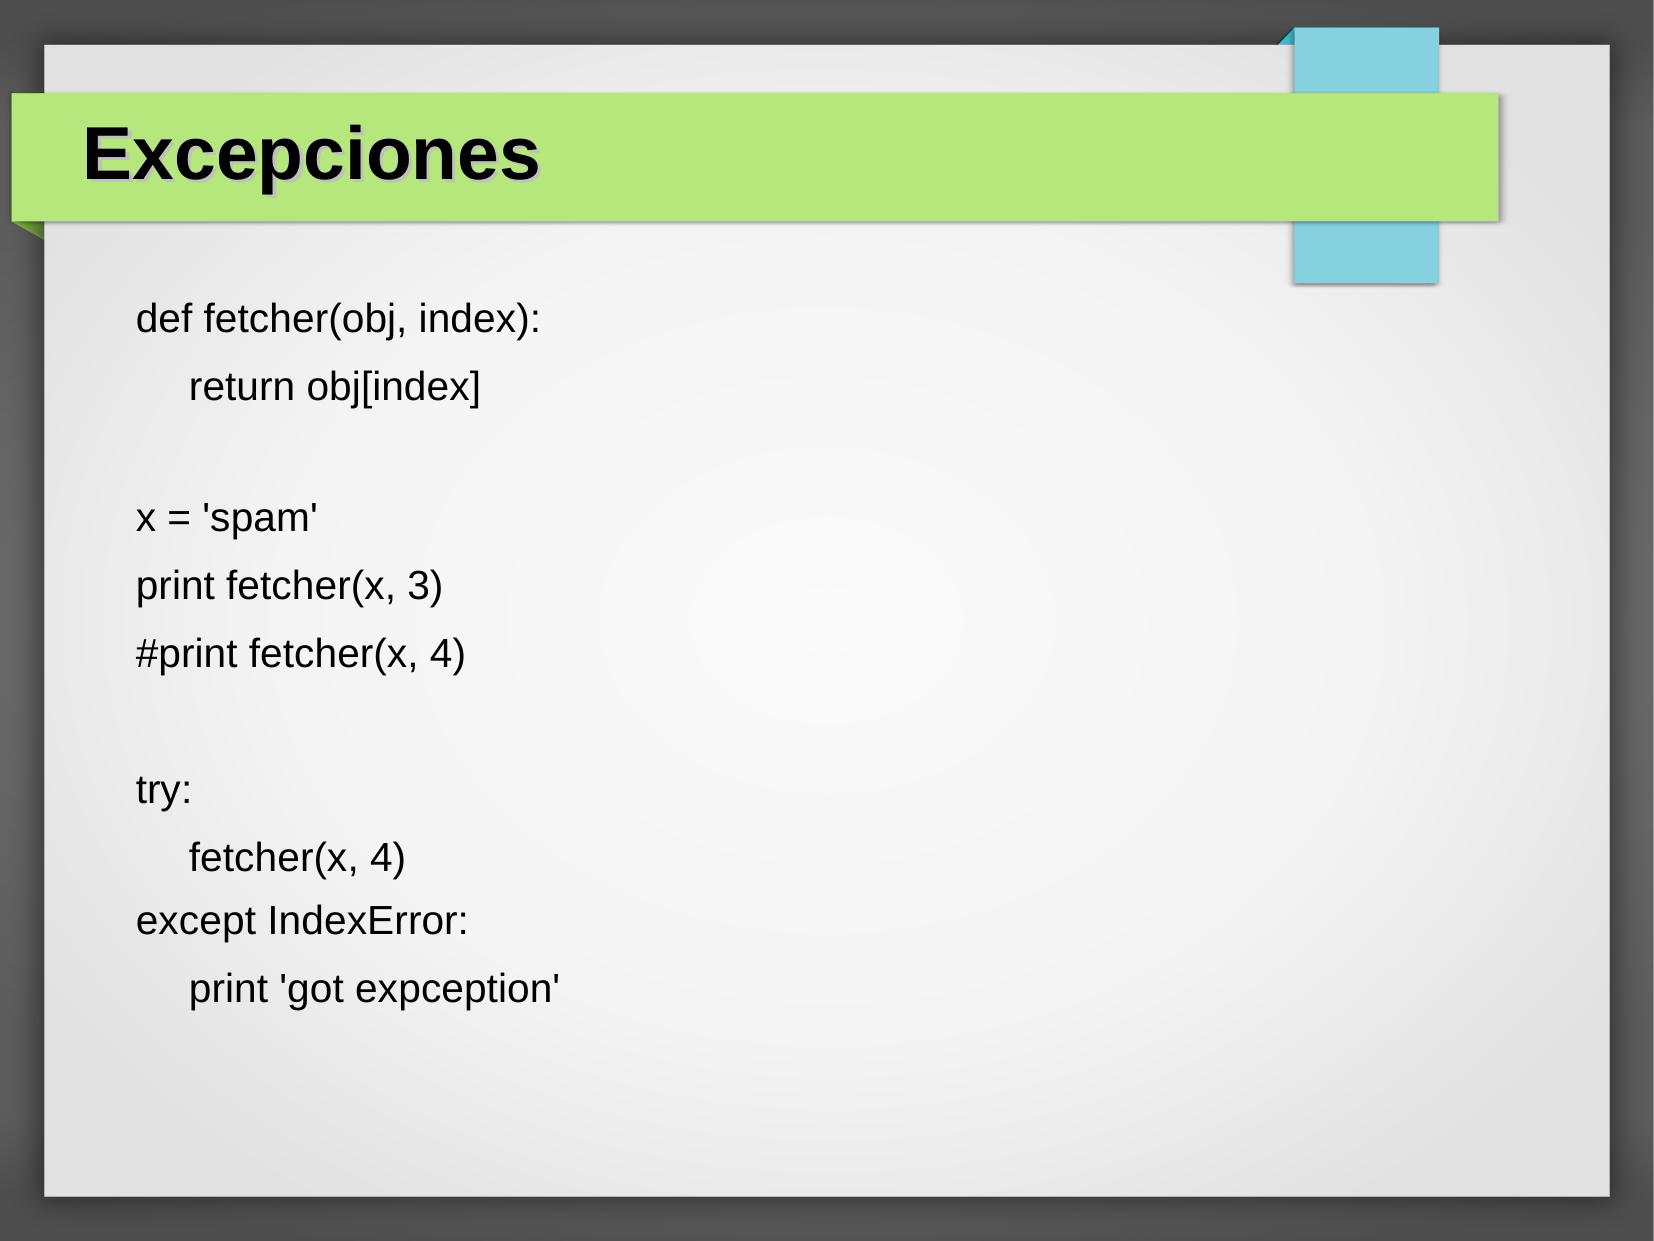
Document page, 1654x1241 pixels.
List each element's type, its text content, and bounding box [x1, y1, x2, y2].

title Excepciones [82, 94, 1264, 213]
list def fetcher(obj, index): return obj[index] x = 'spam' print fetcher(x, 3) #print fetcher(x, 4) try: fetcher(x, 4) except IndexError: print 'got expception' [82, 295, 1571, 1015]
picture [0, 0, 1654, 1241]
